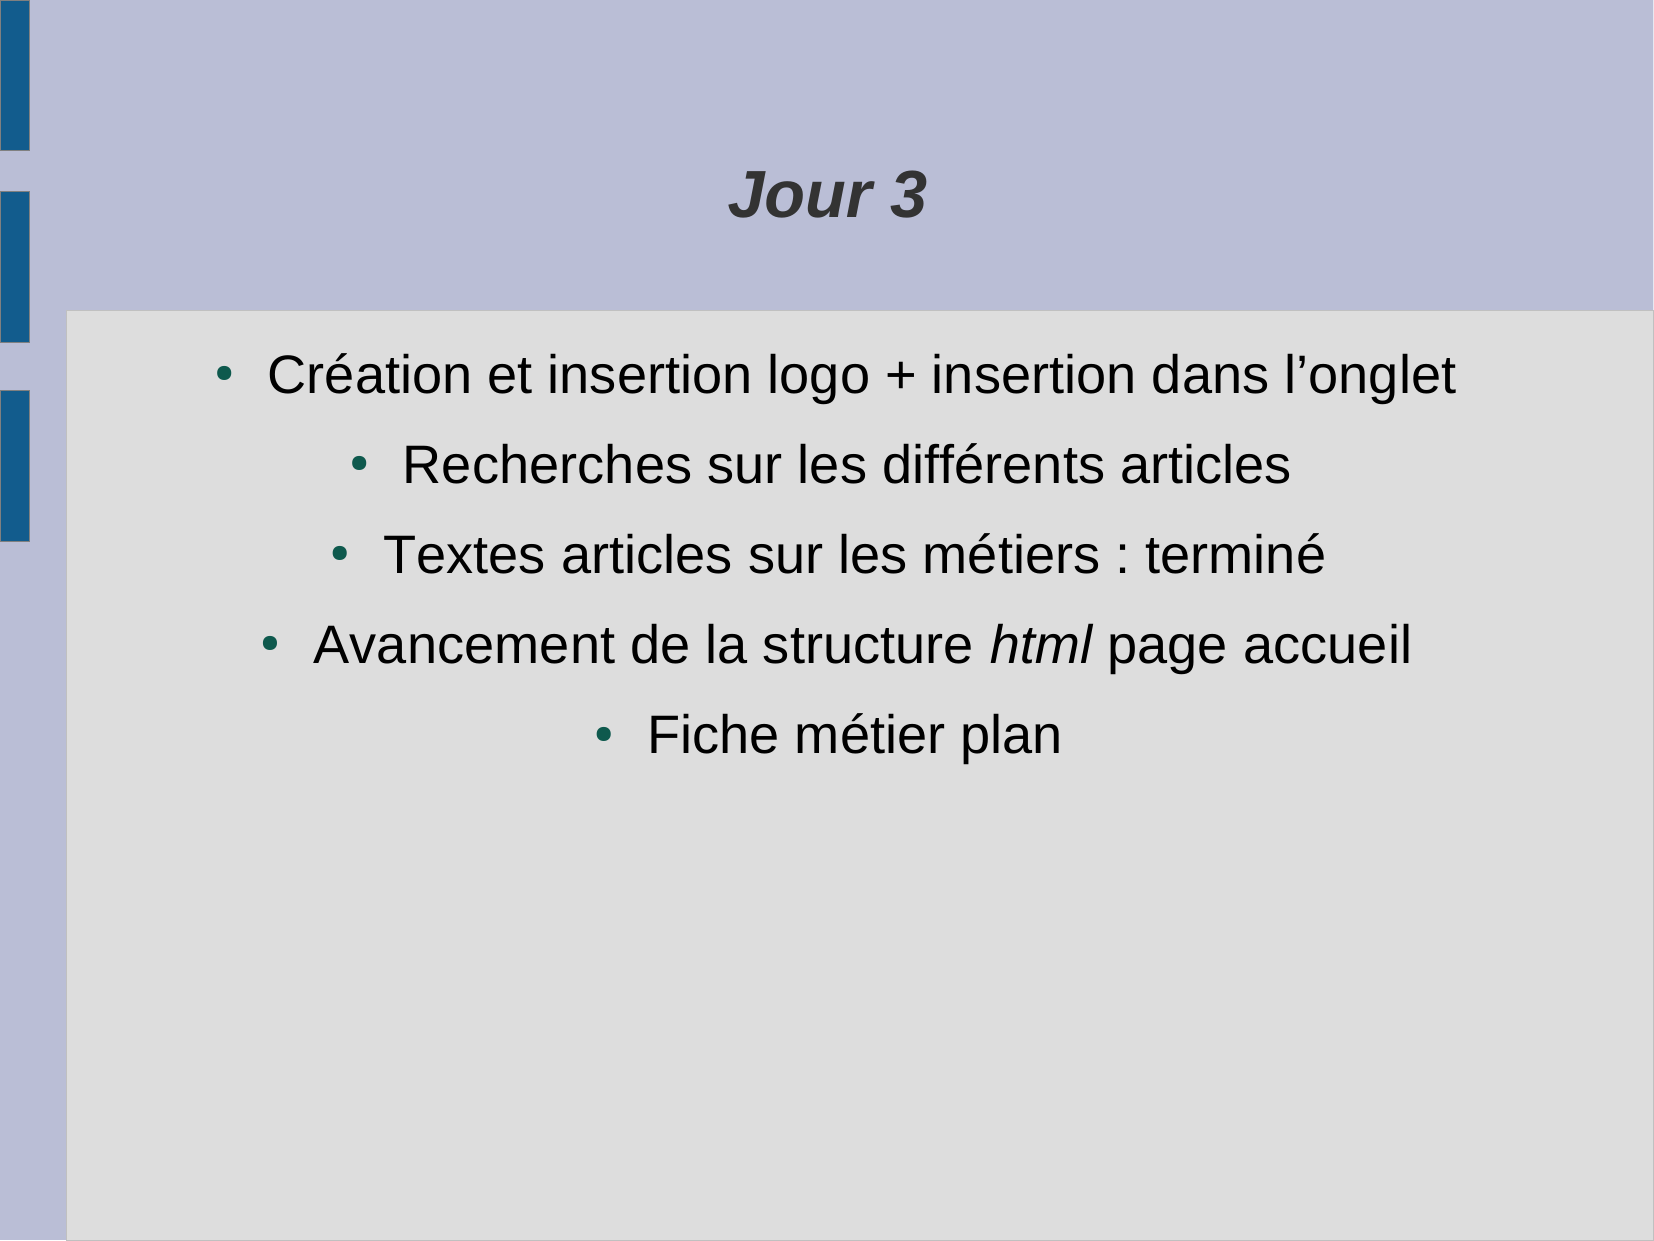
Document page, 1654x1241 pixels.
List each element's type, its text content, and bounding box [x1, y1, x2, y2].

title Jour 3 [121, 91, 1534, 299]
list Création et insertion logo + insertion dans l’onglet Recherches sur les différents articles Textes articles sur les métiers : terminé Avancement de la structure html page accueil Fiche métier plan [121, 344, 1534, 1127]
